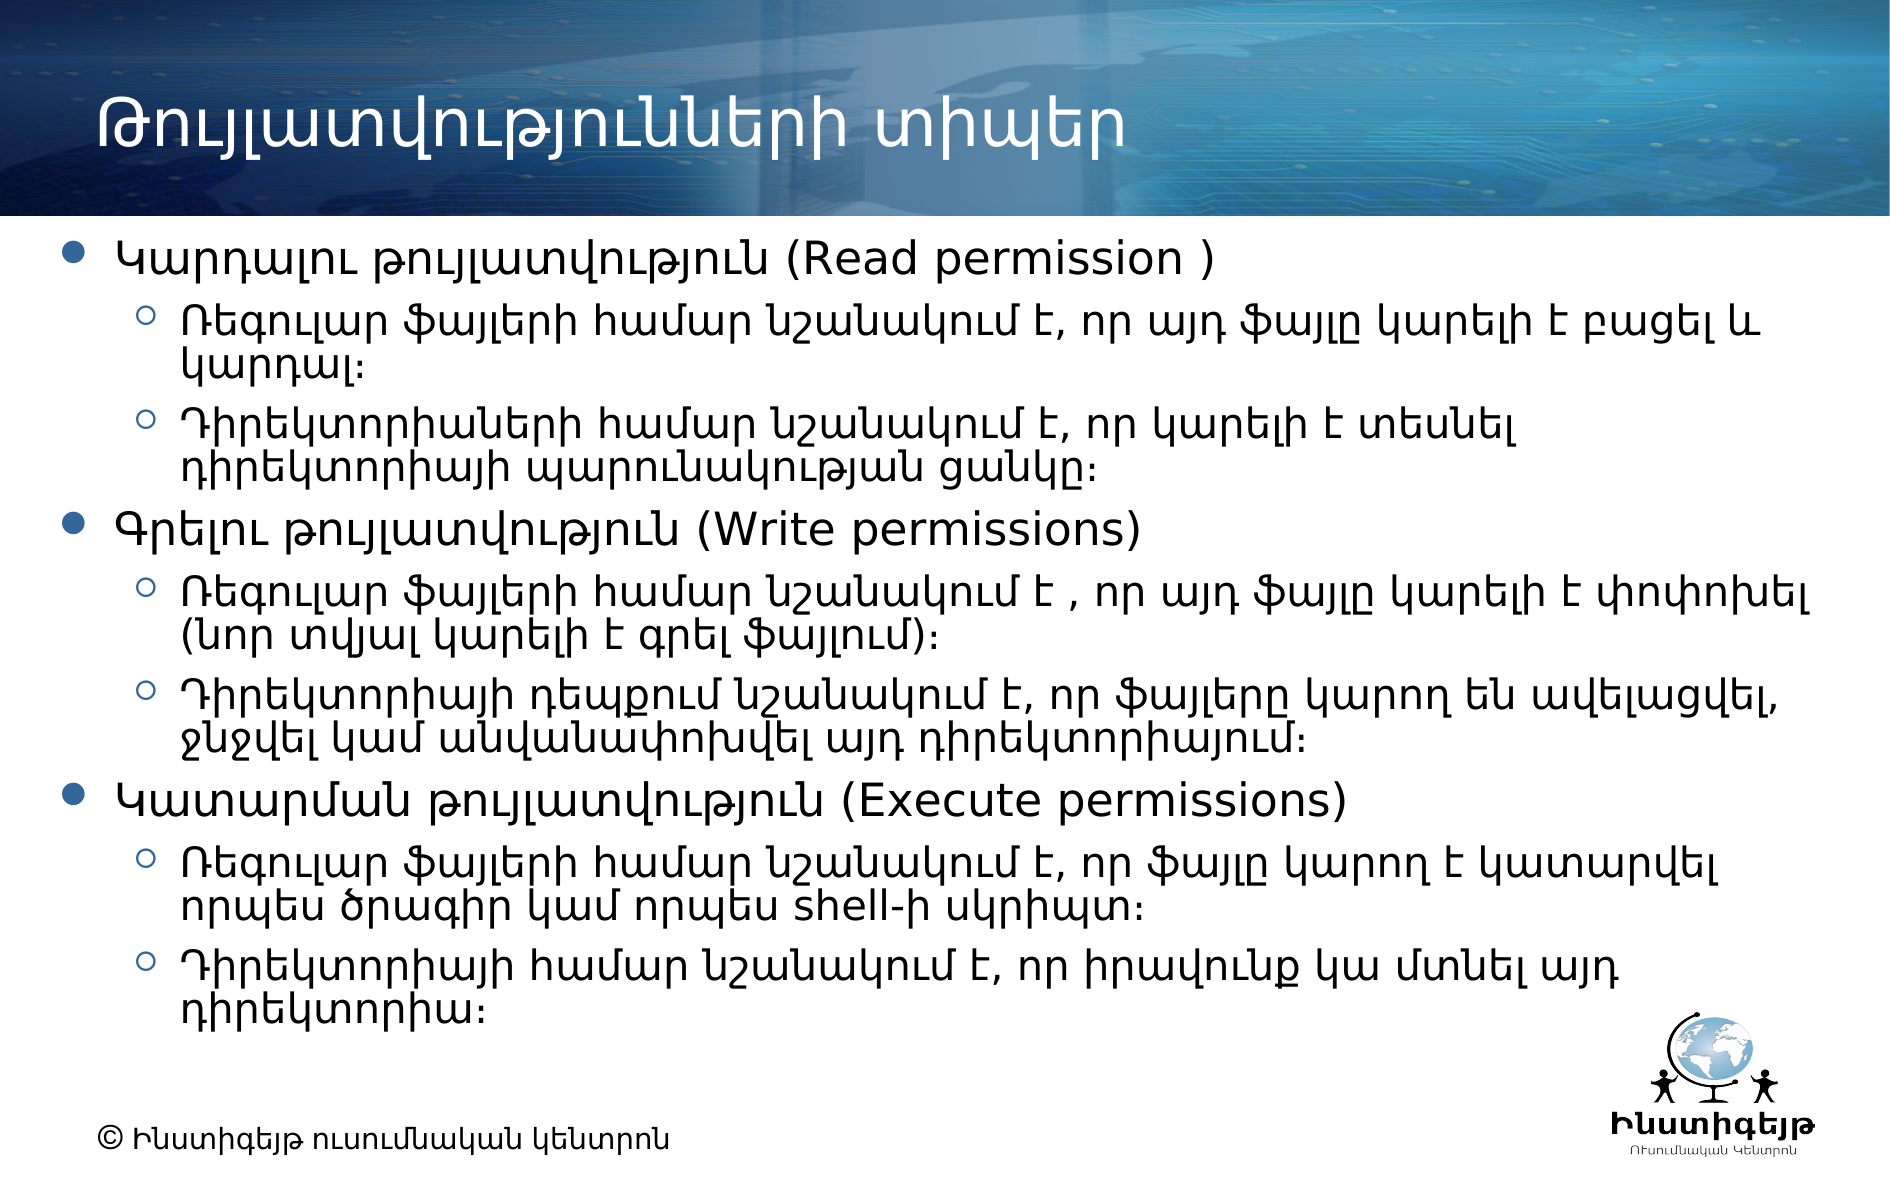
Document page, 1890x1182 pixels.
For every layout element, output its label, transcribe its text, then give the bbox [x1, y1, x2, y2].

list Կարդալու թույլատվություն (Read permission ) Ռեգուլար ֆայլերի համար նշանակում է, որ այդ ֆայլը կարելի է բացել և կարդալ։ Դիրեկտորիաների համար նշանակում է, որ կարելի է տեսնել դիրեկտորիայի պարունակության ցանկը։ Գրելու թույլատվություն (Write permissions) Ռեգուլար ֆայլերի համար նշանակում է , որ այդ ֆայլը կարելի է փոփոխել (նոր տվյալ կարելի է գրել ֆայլում)։ Դիրեկտորիայի դեպքում նշանակում է, որ ֆայլերը կարող են ավելացվել, ջնջվել կամ անվանափոխվել այդ դիրեկտորիայում։ Կատարման թույլատվություն (Execute permissions) Ռեգուլար ֆայլերի համար նշանակում է, որ ֆայլը կարող է կատարվել որպես ծրագիր կամ որպես shell-ի սկրիպտ։ Դիրեկտորիայի համար նշանակում է, որ իրավունք կա մտնել այդ դիրեկտորիա։ [59, 236, 1831, 1039]
picture [0, 0, 1890, 216]
picture [1612, 1039, 1815, 1157]
title Թույլատվությունների տիպեր [94, 47, 1793, 217]
